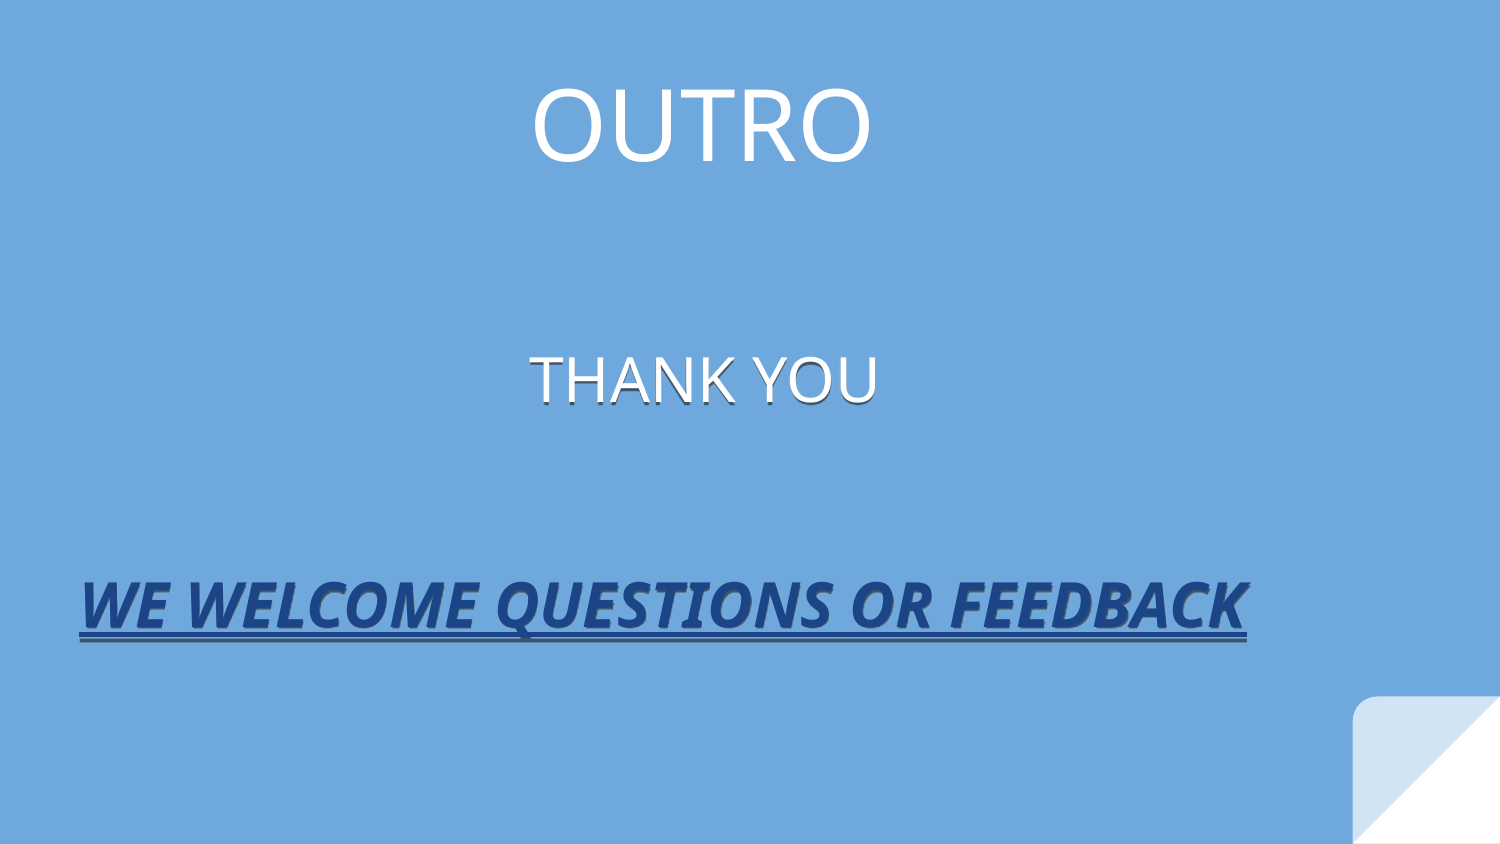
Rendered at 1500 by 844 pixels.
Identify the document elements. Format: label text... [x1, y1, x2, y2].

subtitle THANK YOU WE WELCOME QUESTIONS OR FEEDBACK [64, 249, 1413, 765]
title OUTRO [64, 43, 1413, 197]
